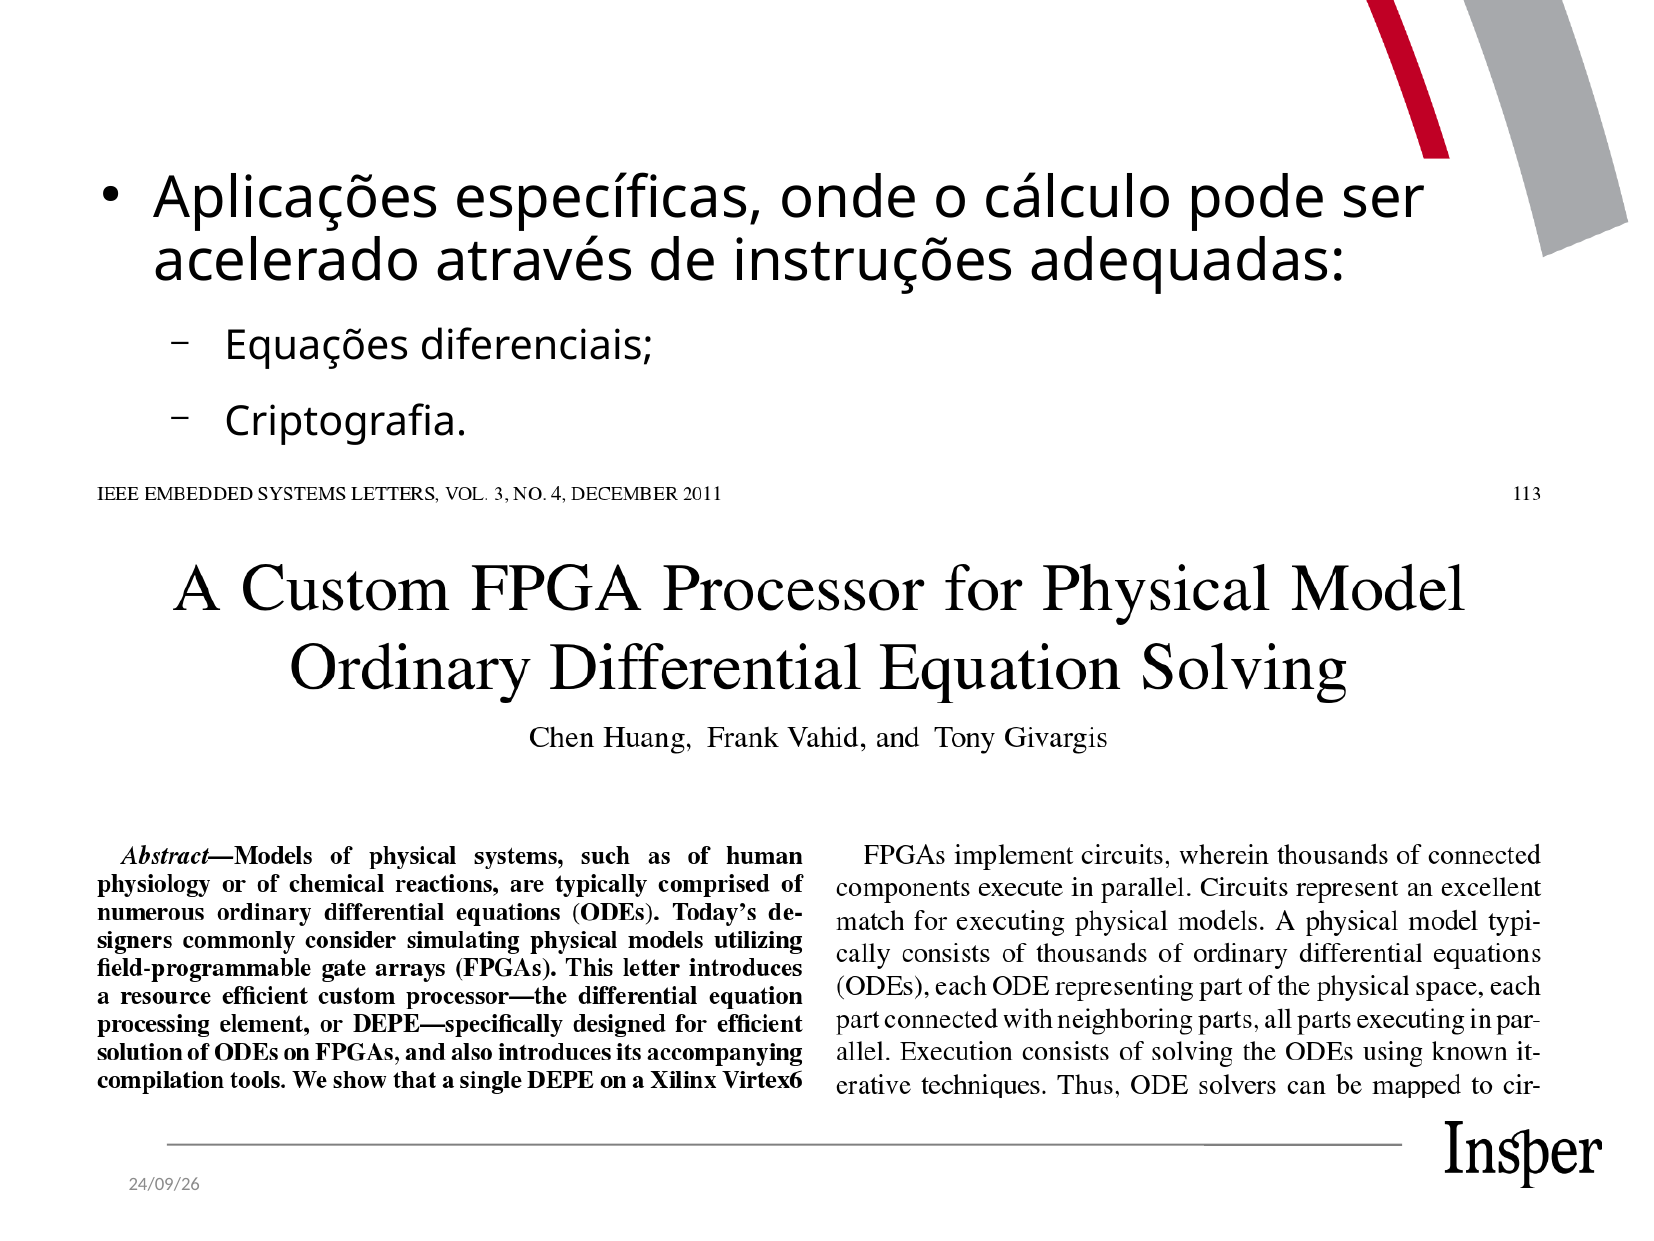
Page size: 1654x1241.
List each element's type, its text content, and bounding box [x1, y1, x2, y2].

picture [82, 473, 1560, 1098]
list Aplicações específicas, onde o cálculo pode ser acelerado através de instruções adequadas: Equações diferenciais; Criptografia. [82, 59, 1571, 1205]
